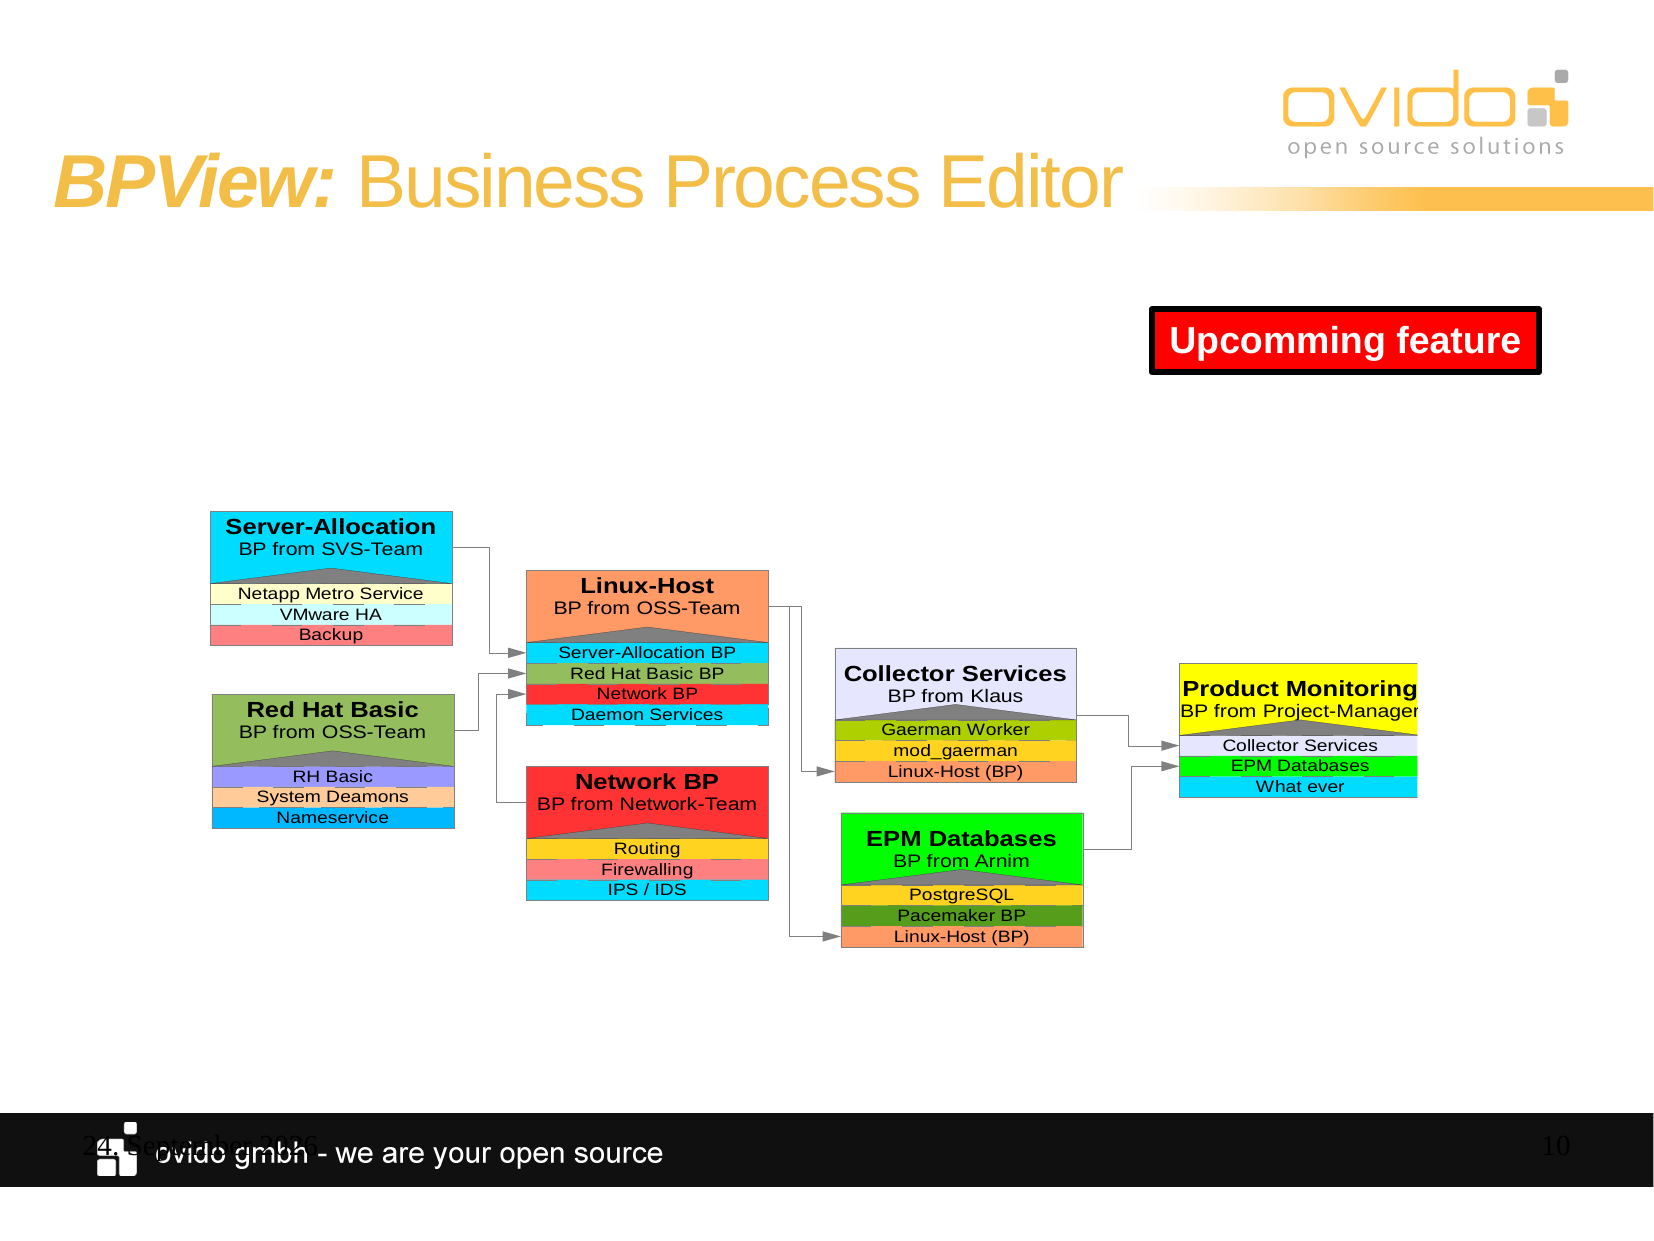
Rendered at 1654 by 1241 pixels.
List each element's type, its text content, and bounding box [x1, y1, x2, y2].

picture [0, 0, 1654, 1241]
text_box Upcomming feature [1151, 309, 1540, 373]
title BPView: Business Process Editor [53, 132, 1211, 231]
chart [0, 360, 1418, 1241]
